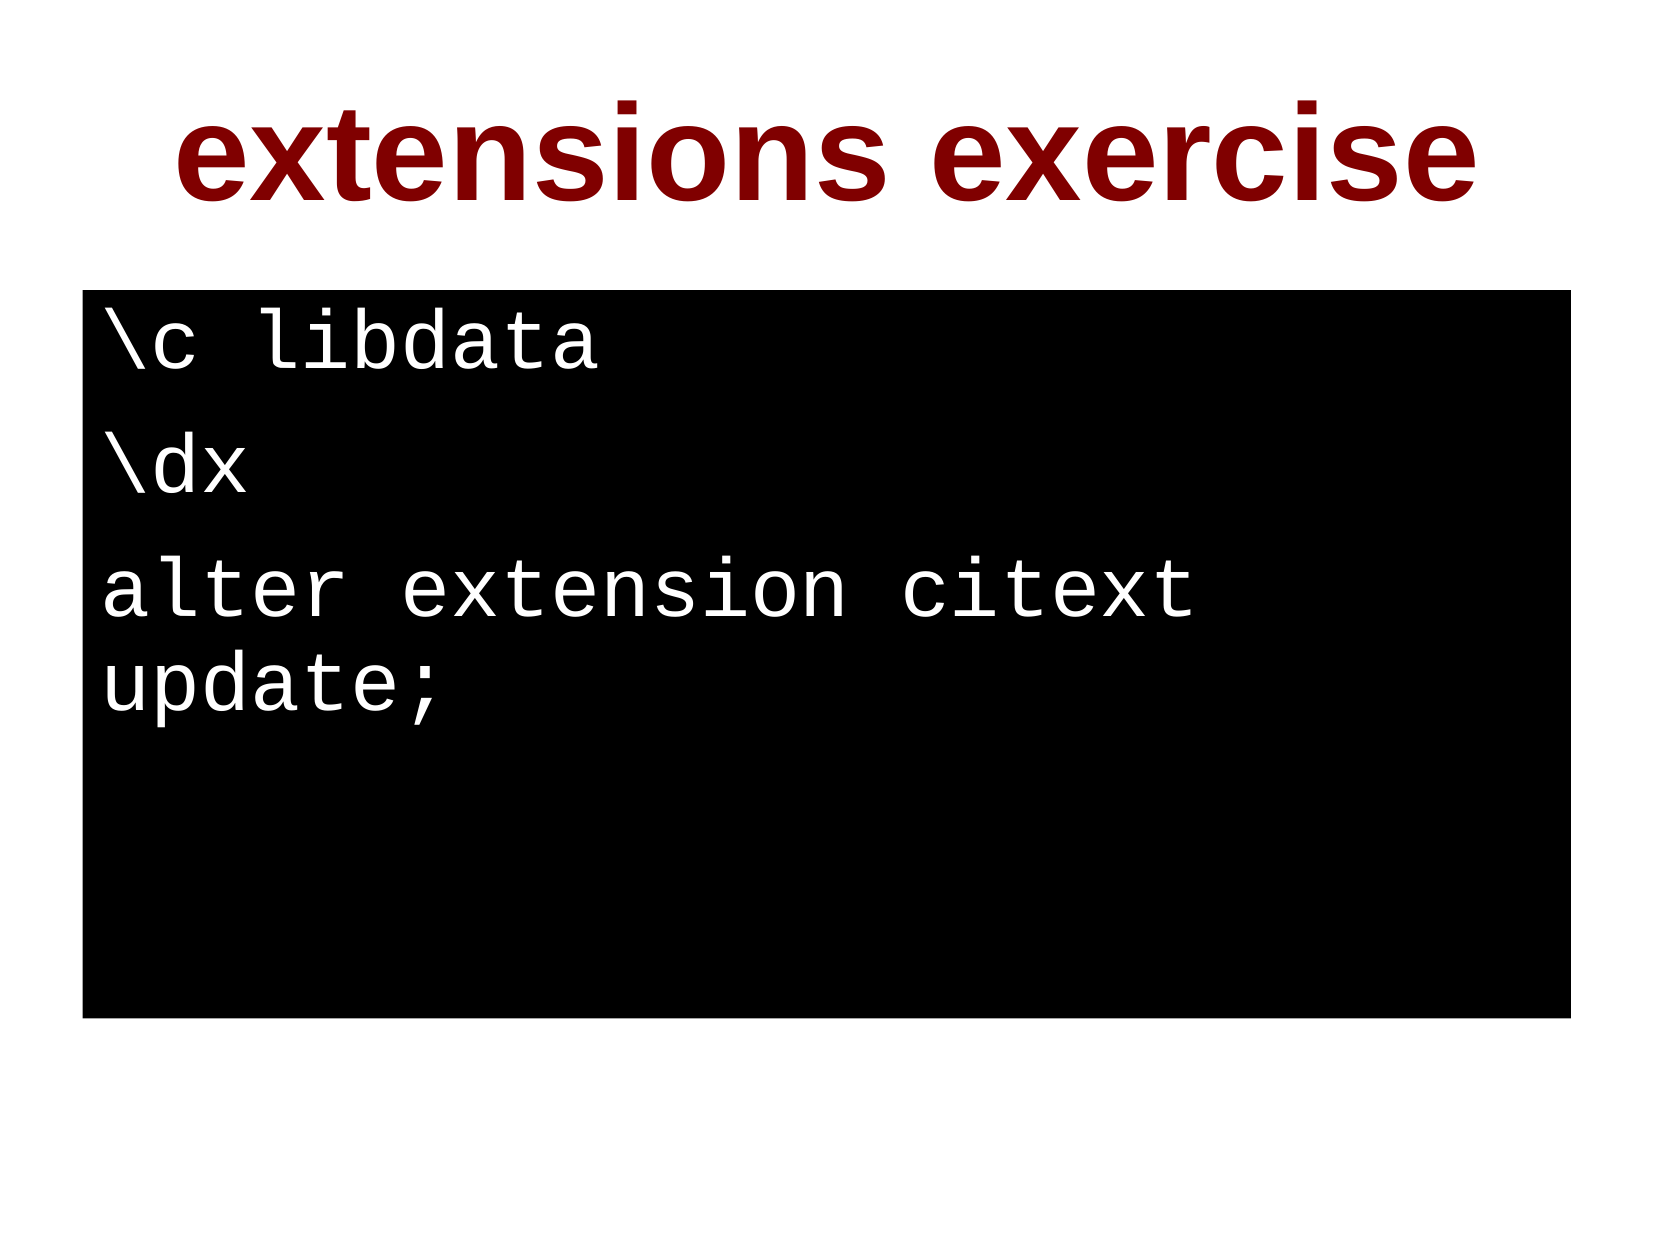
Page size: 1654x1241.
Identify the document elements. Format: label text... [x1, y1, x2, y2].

title extensions exercise [82, 49, 1571, 257]
list \c libdata \dx alter extension citext update; [82, 290, 1571, 1019]
